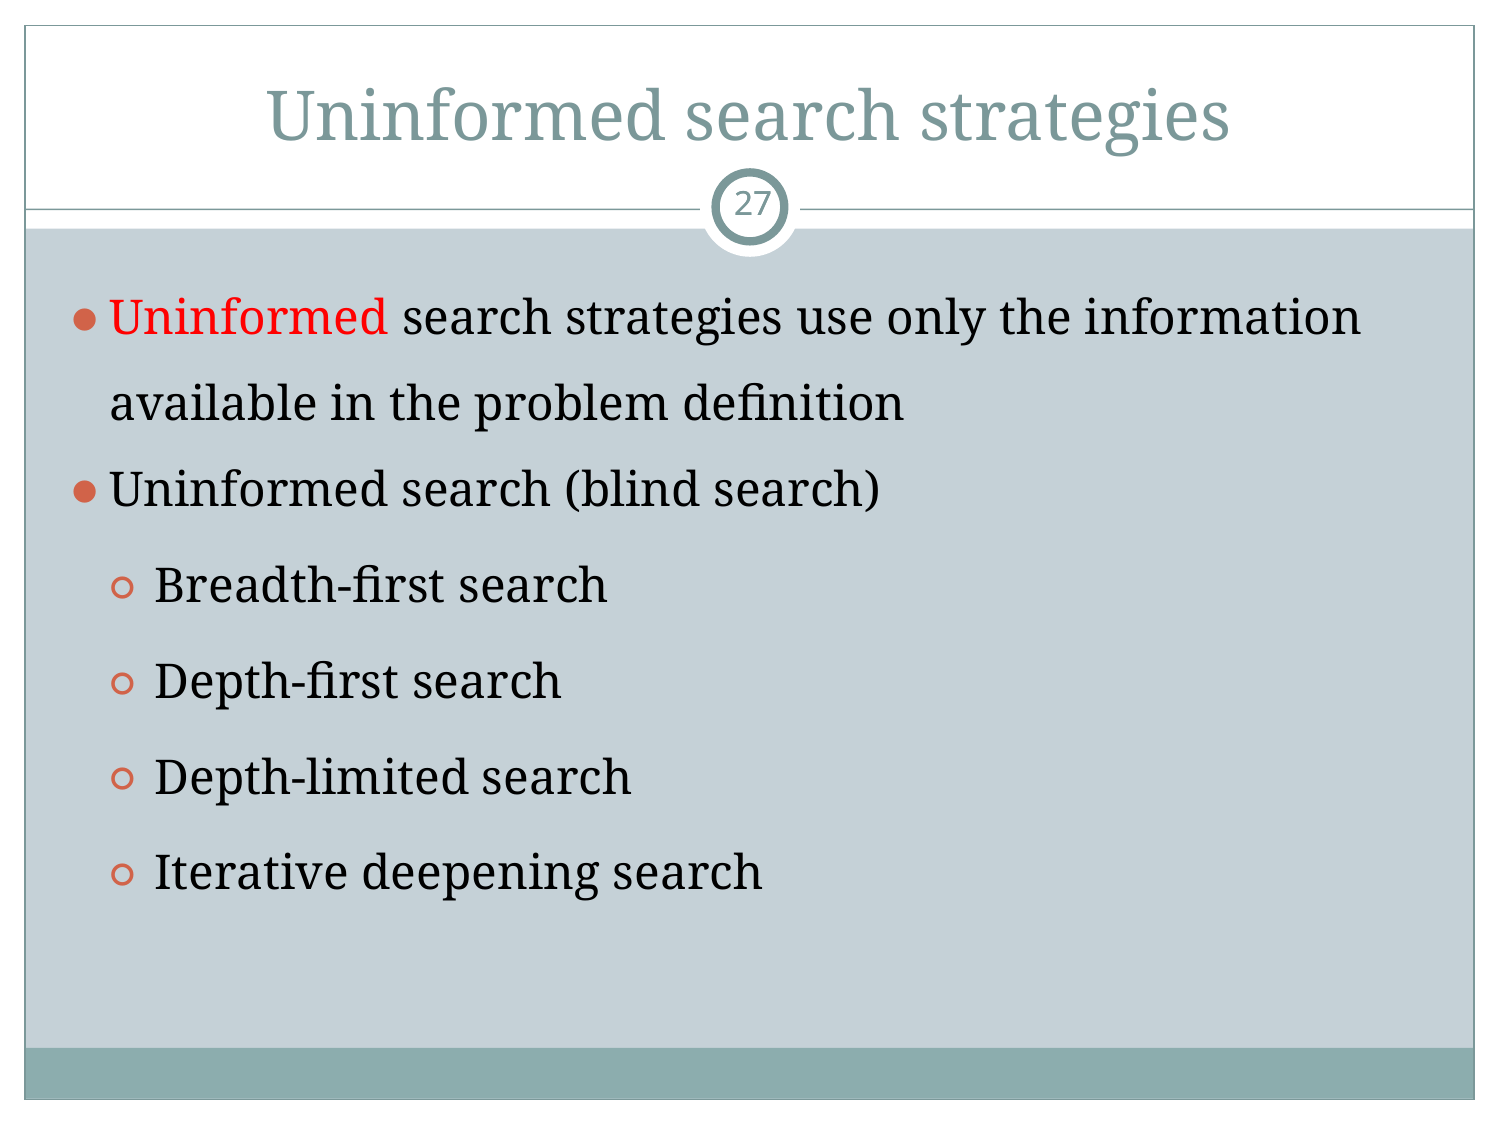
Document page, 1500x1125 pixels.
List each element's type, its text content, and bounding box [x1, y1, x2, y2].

title Uninformed search strategies [49, 37, 1450, 162]
slide_number <number> [715, 168, 791, 241]
list Uninformed search strategies use only the information available in the problem definition Uninformed search (blind search) Breadth-first search Depth-first search Depth-limited search Iterative deepening search [49, 250, 1445, 1001]
